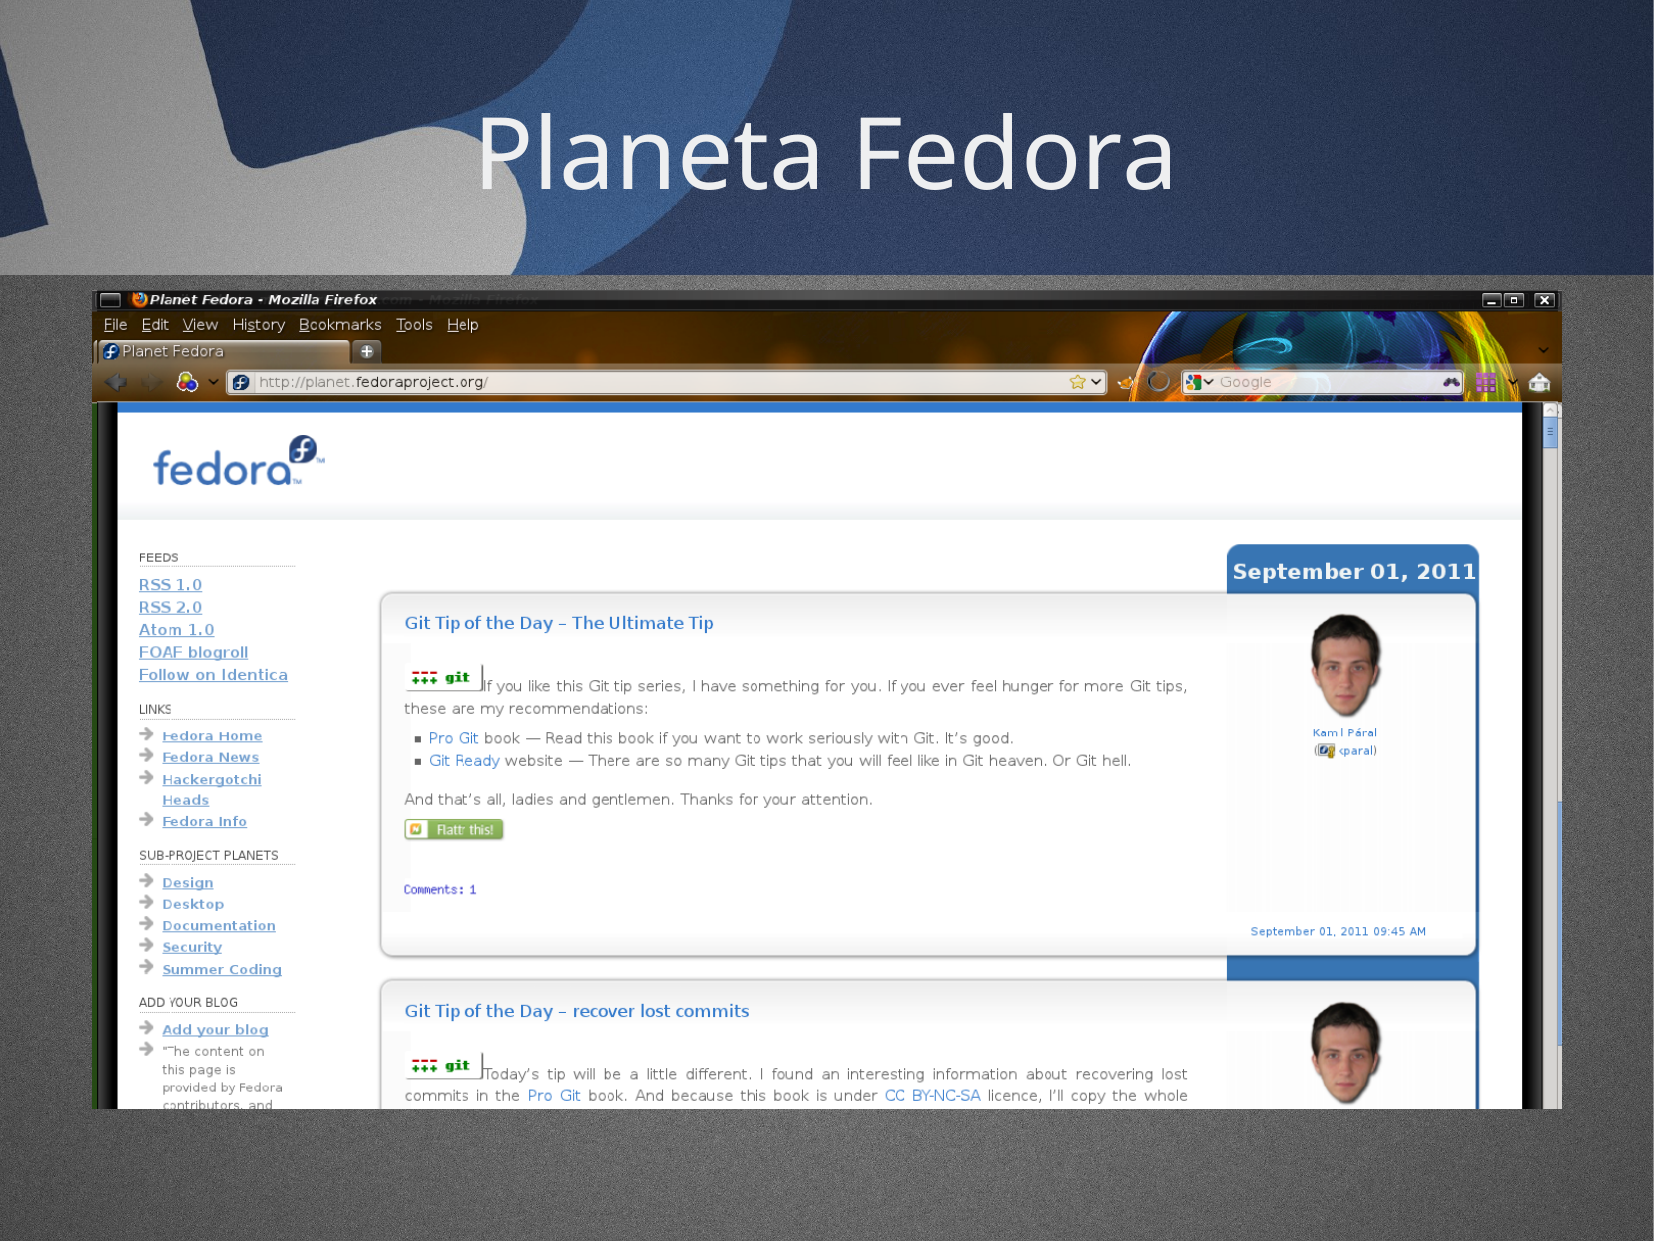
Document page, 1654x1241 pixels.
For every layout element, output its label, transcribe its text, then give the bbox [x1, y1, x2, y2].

text_box Planeta Fedora [82, 49, 1571, 257]
picture [0, 0, 1654, 1241]
